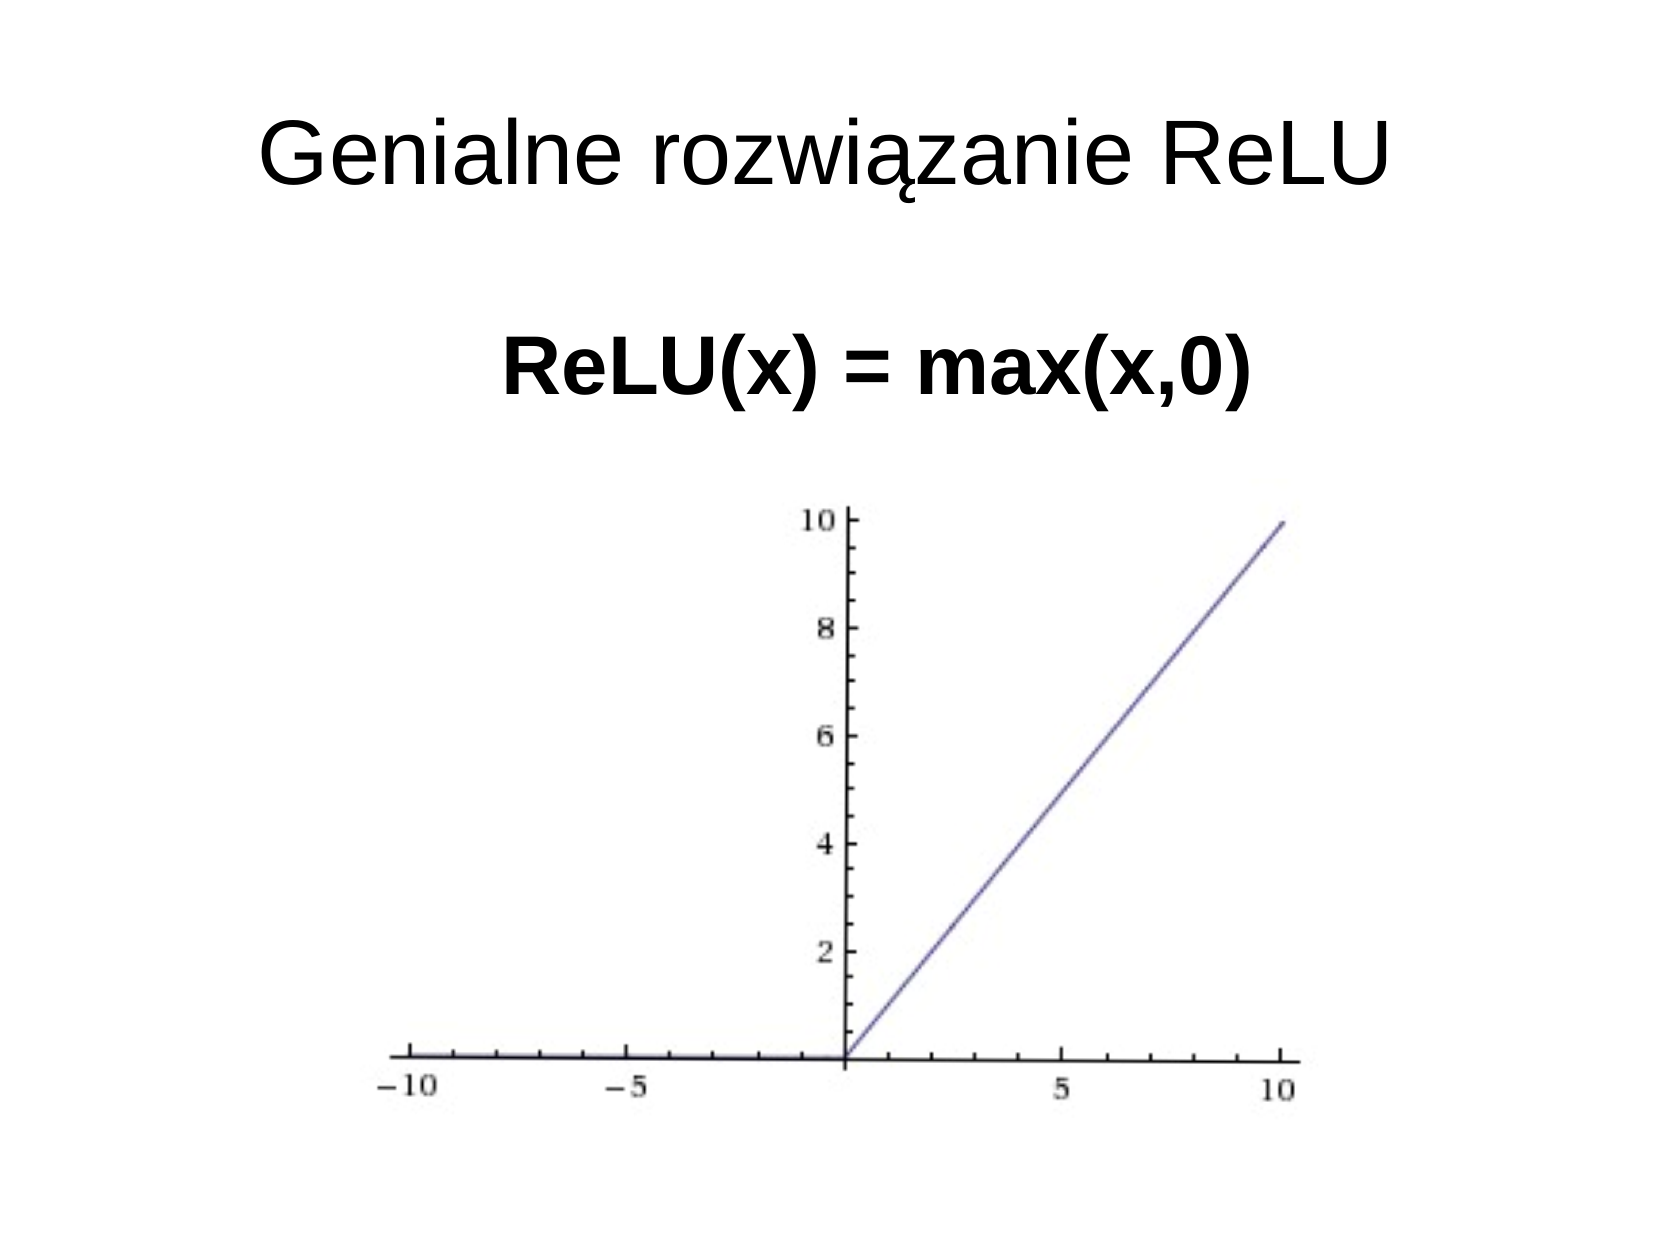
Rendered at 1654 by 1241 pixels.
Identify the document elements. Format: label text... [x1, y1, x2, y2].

picture [358, 472, 1321, 1126]
text_box ReLU(x) = max(x,0) [465, 311, 1291, 421]
title Genialne rozwiązanie ReLU [82, 49, 1571, 257]
